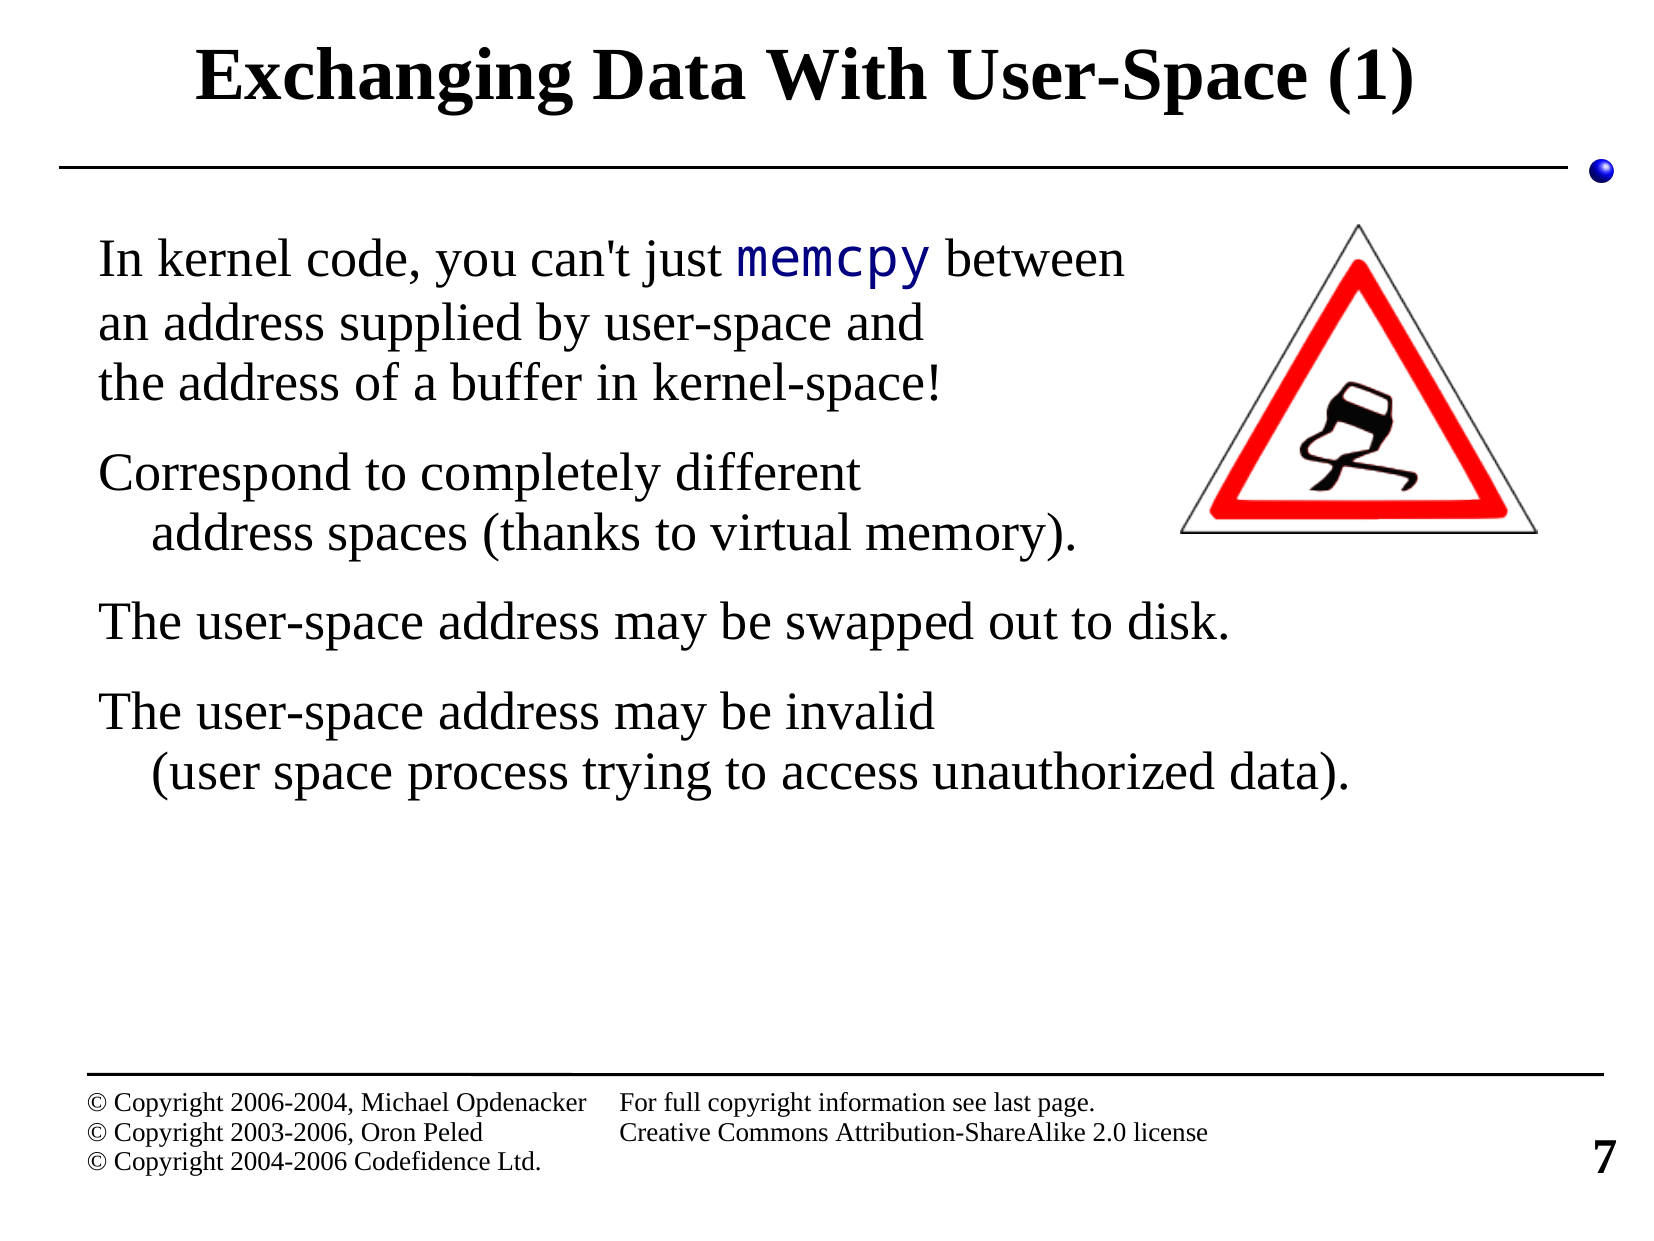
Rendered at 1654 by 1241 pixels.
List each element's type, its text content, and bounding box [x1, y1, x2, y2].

list In kernel code, you can't just memcpy between an address supplied by user-space and the address of a buffer in kernel-space! Correspond to completely different address spaces (thanks to virtual memory). The user-space address may be swapped out to disk. The user-space address may be invalid (user space process trying to access unauthorized data). [80, 218, 1527, 1069]
picture [1180, 224, 1538, 534]
title Exchanging Data With User-Space (1) [60, 18, 1551, 132]
